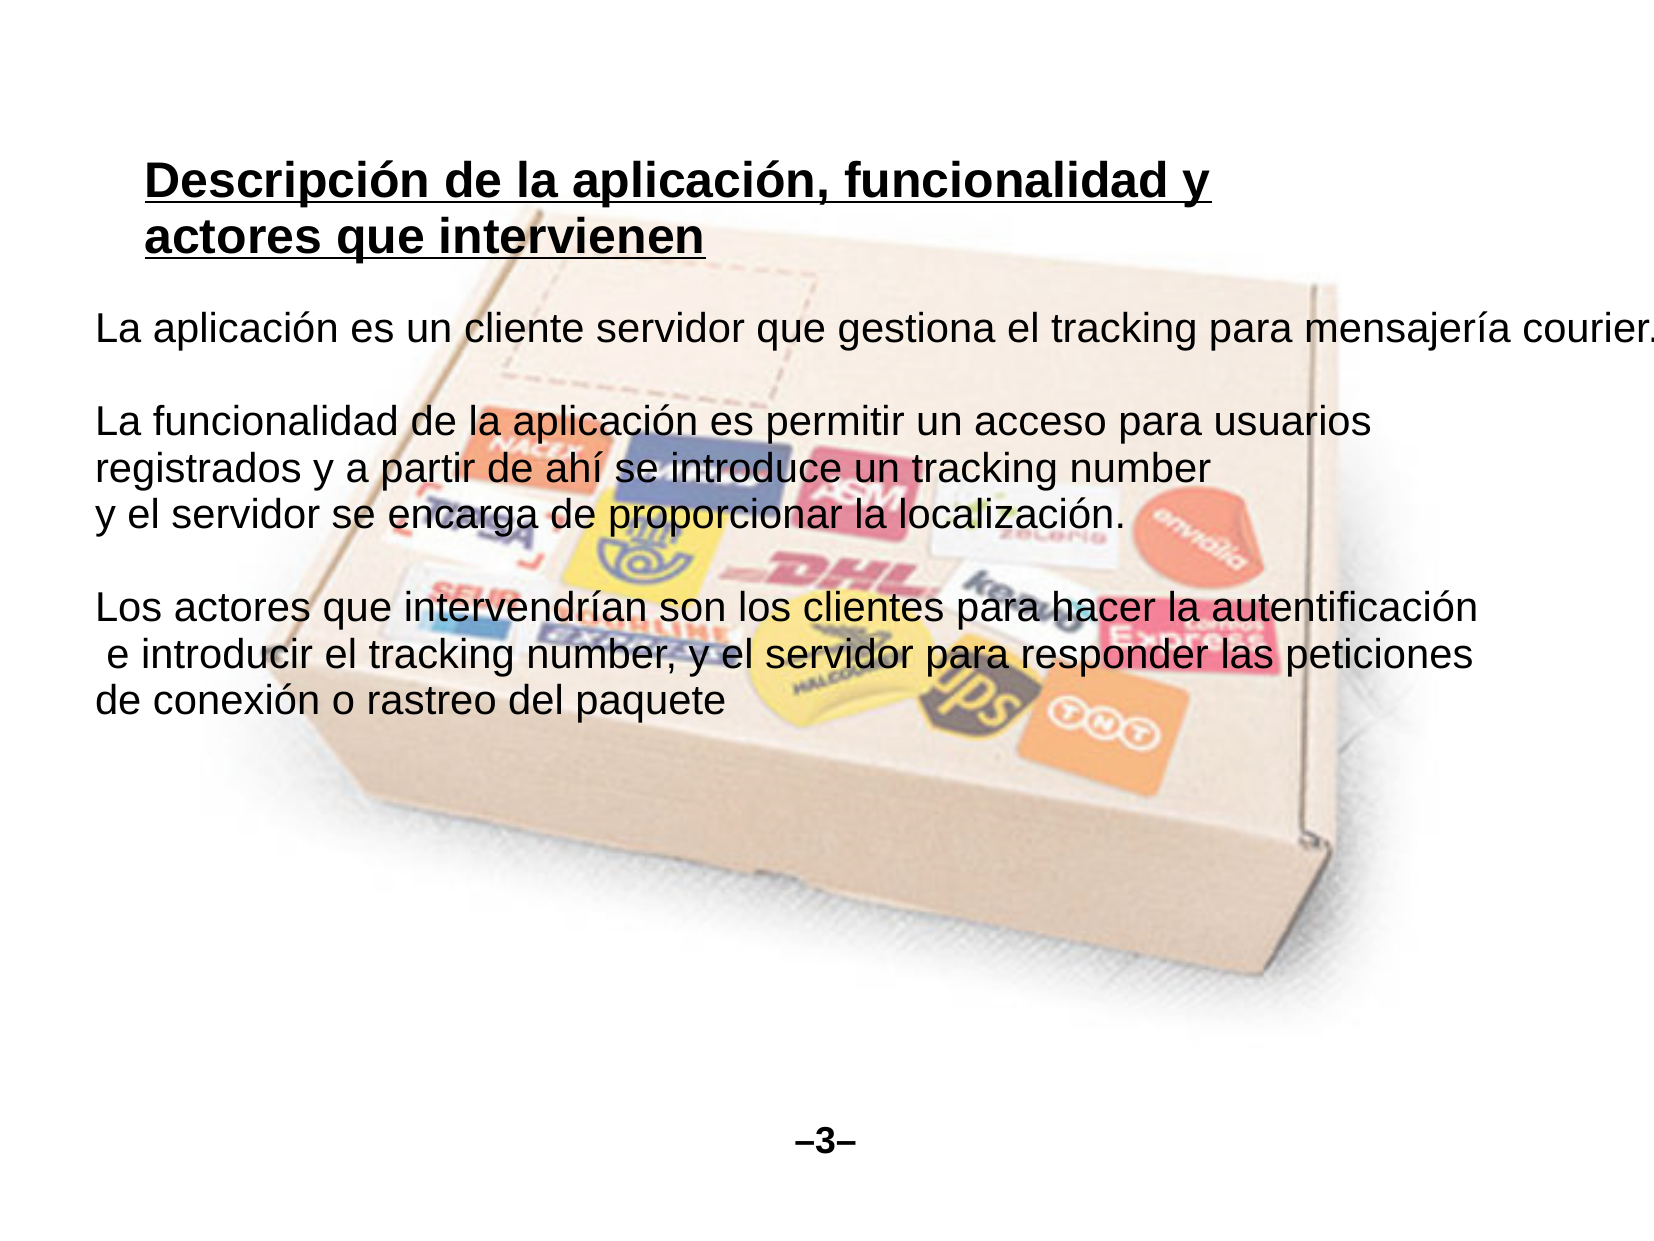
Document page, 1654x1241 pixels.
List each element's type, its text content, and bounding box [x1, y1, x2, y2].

picture [46, 80, 1593, 1113]
text_box –– [779, 1112, 1033, 1170]
text_box Descripción de la aplicación, funcionalidad y actores que intervienen [129, 145, 1241, 272]
text_box La aplicación es un cliente servidor que gestiona el tracking para mensajería courier. La funcionalidad de la aplicación es permitir un acceso para usuarios registrados y a partir de ahí se introduce un tracking number y el servidor se encarga de proporcionar la localización. Los actores que intervendrían son los clientes para hacer la autentificación e introducir el tracking number, y el servidor para responder las peticiones de conexión o rastreo del paquete [80, 297, 1532, 748]
